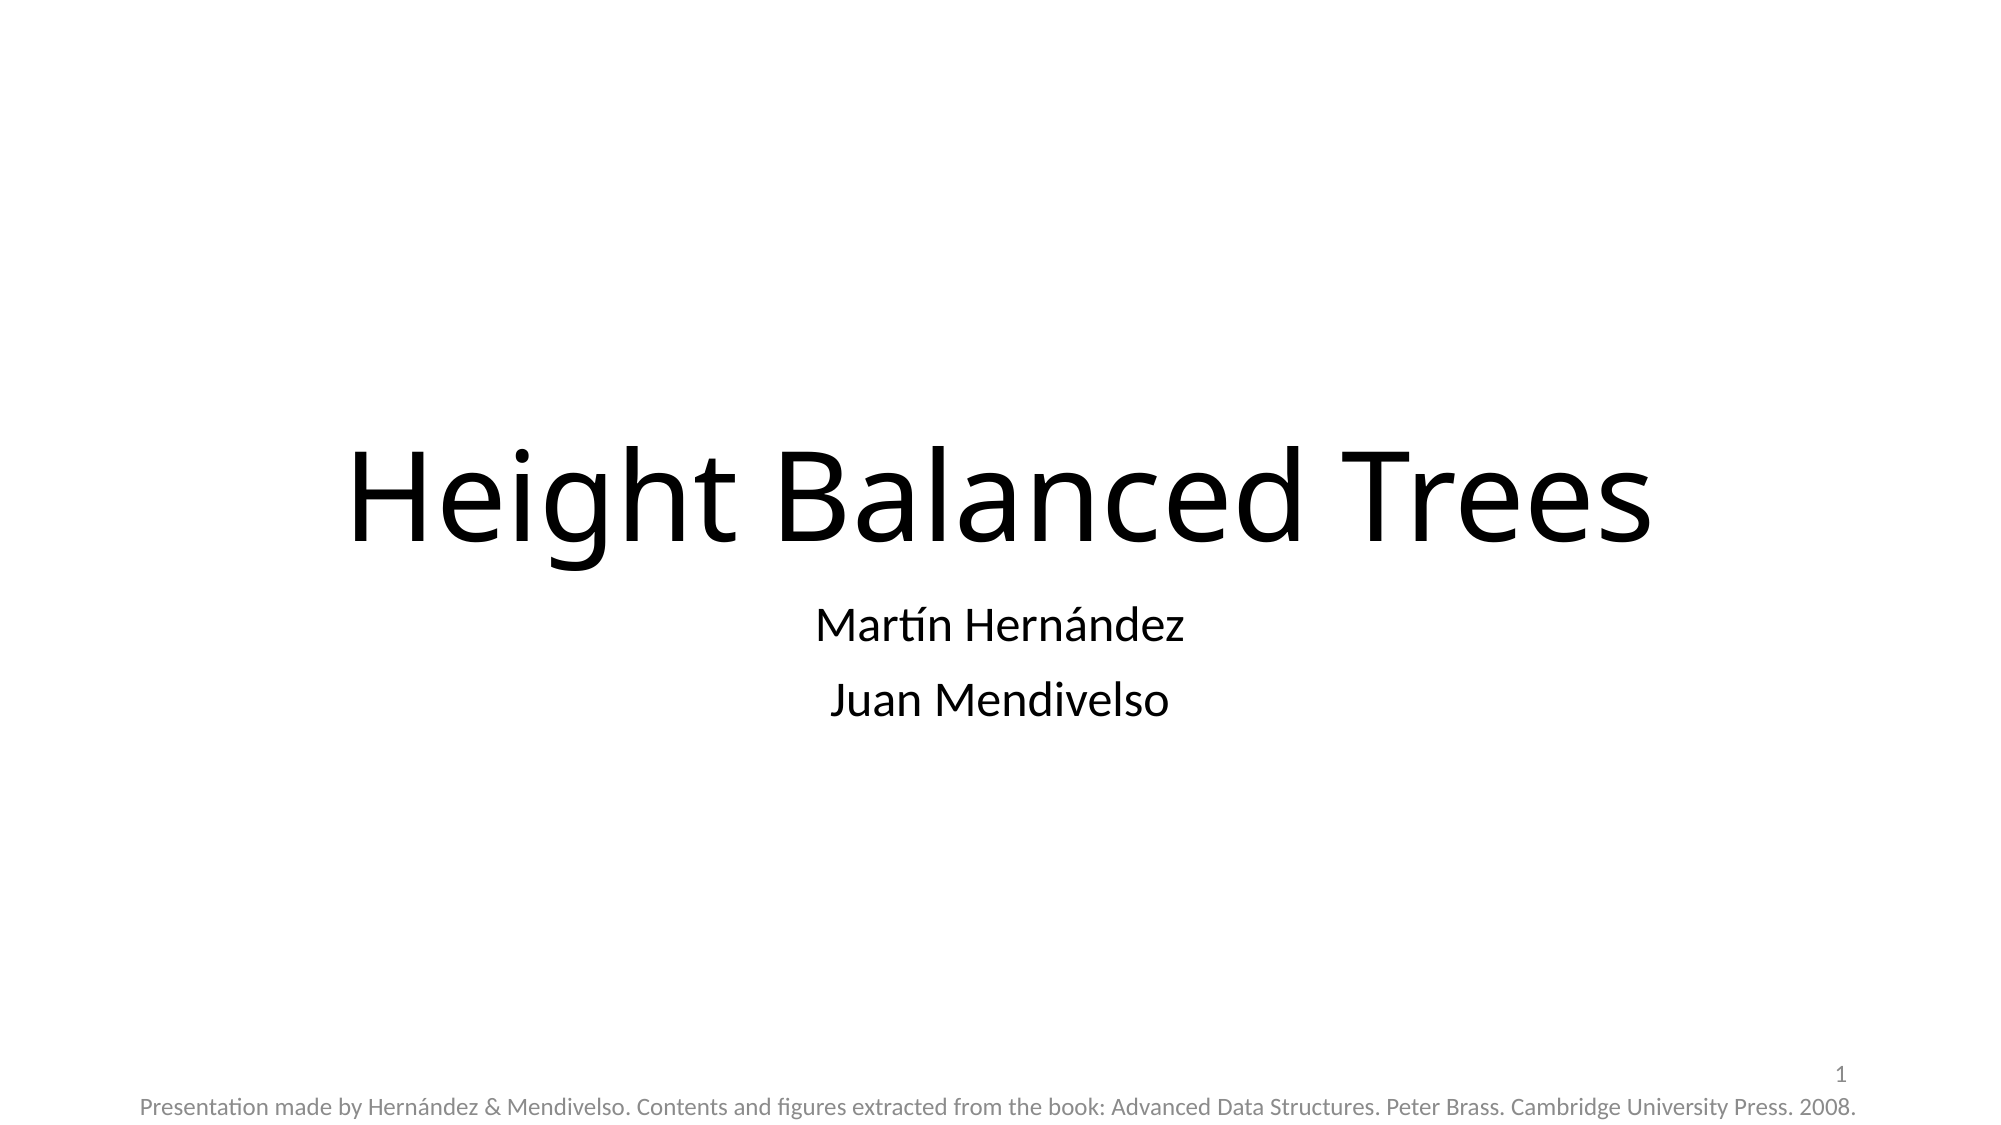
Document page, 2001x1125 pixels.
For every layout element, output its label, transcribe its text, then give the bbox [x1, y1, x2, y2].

subtitle Martín Hernández Juan Mendivelso [249, 590, 1750, 863]
title Height Balanced Trees [249, 422, 1750, 576]
footer Presentation made by Hernández & Mendivelso. Contents and figures extracted from the book: Advanced Data Structures. Peter Brass. Cambridge University Press. 2008. [0, 1096, 2000, 1115]
